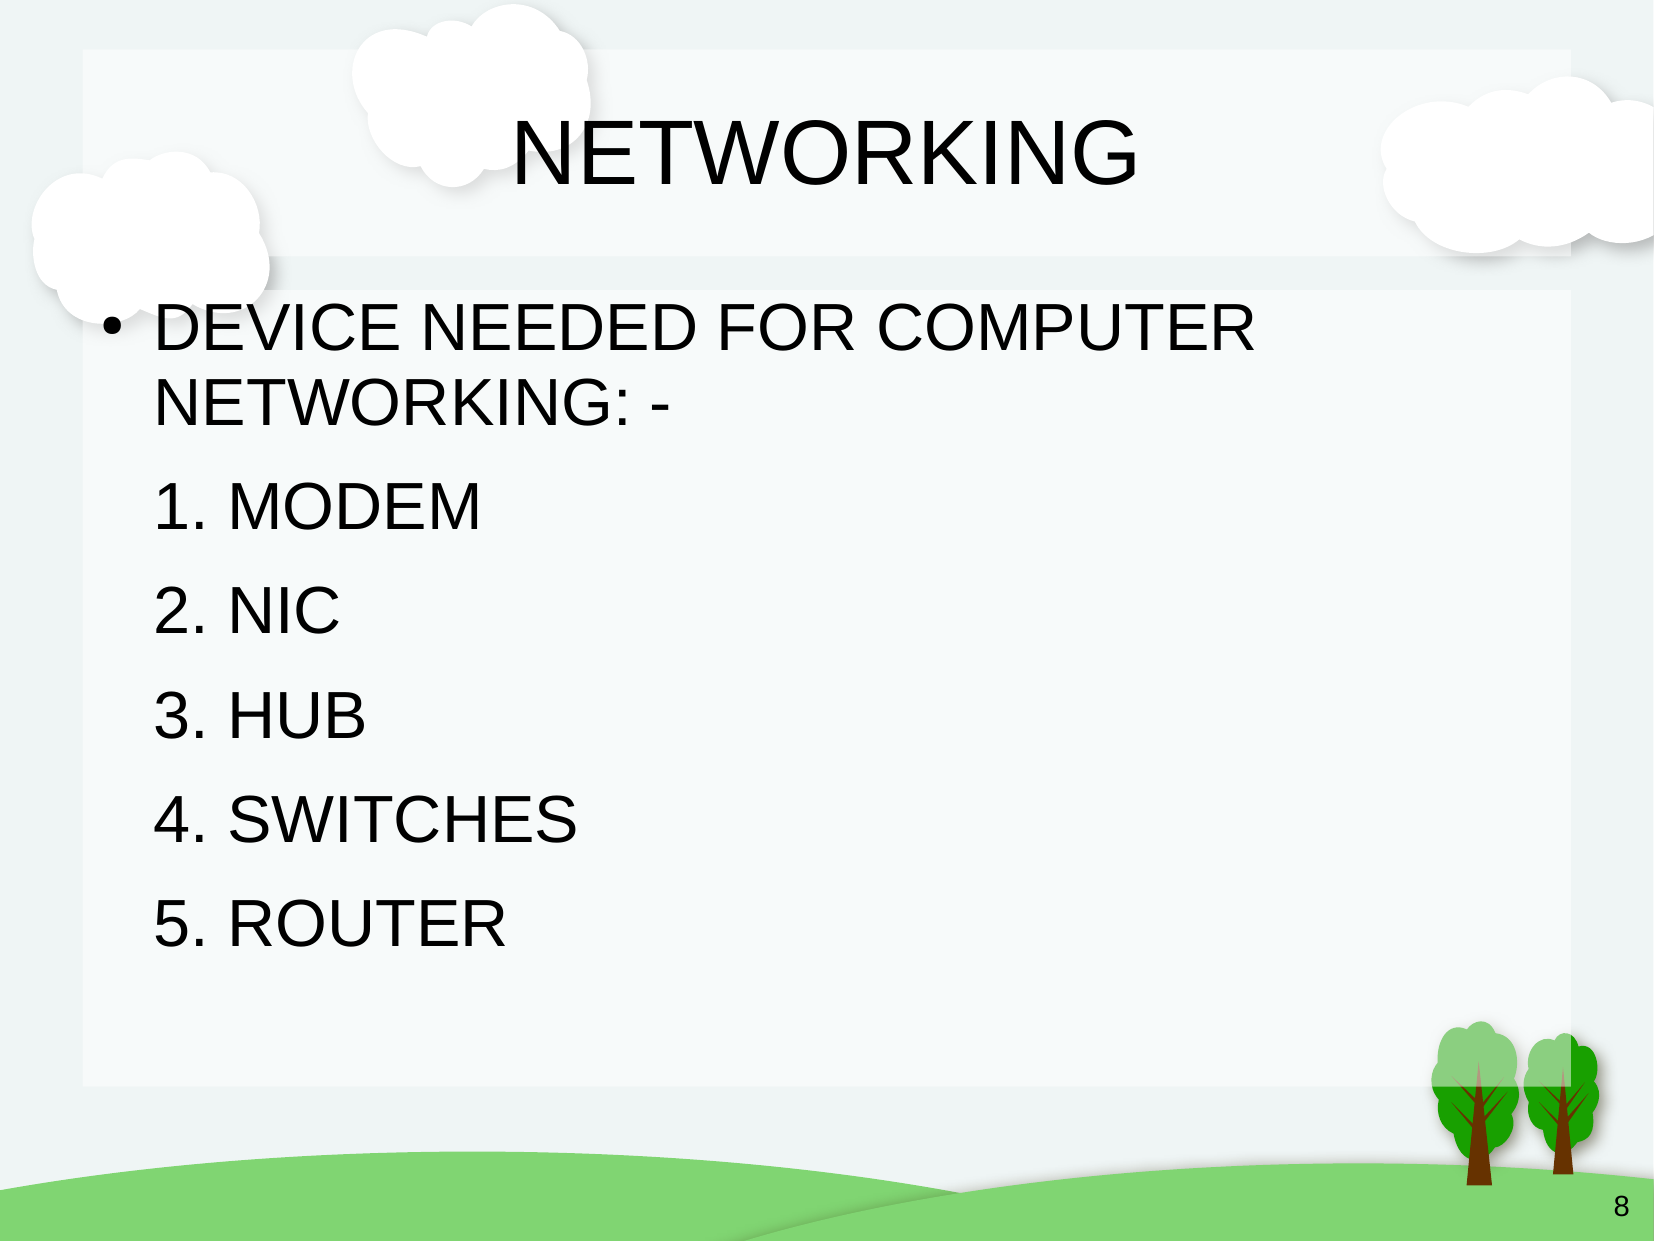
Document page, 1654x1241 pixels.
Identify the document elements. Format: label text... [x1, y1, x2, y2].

title NETWORKING [82, 49, 1571, 257]
list DEVICE NEEDED FOR COMPUTER NETWORKING: - 1. MODEM 2. NIC 3. HUB 4. SWITCHES 5. ROUTER [82, 290, 1571, 1087]
